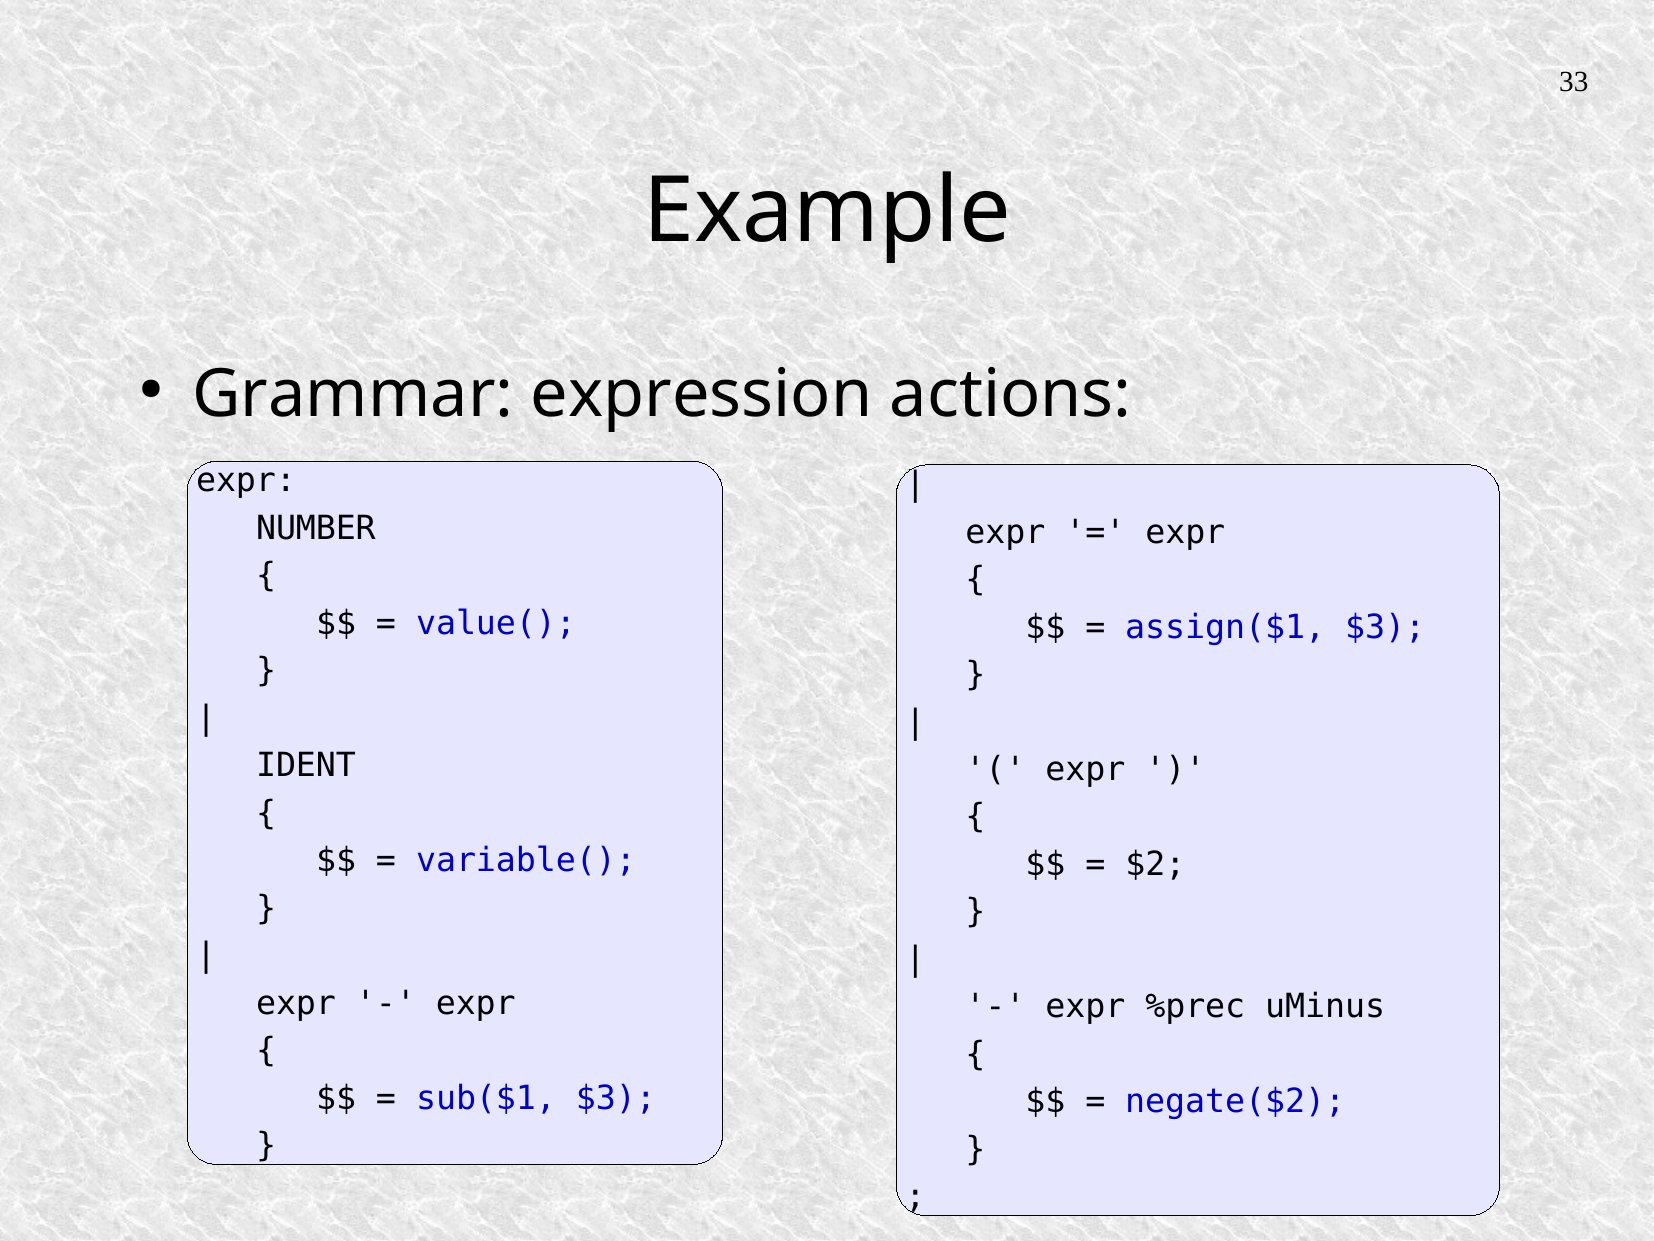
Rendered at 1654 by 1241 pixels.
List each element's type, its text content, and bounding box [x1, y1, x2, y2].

text_box | expr '=' expr { $$ = assign($1, $3); } | '(' expr ')' { $$ = $2; } | '-' expr %prec uMinus { $$ = negate($2); } ; [896, 464, 1500, 1216]
text_box expr: NUMBER { $$ = value(); } | IDENT { $$ = variable(); } | expr '-' expr { $$ = sub($1, $3); } [187, 461, 723, 1165]
title Example [121, 102, 1534, 311]
picture [0, 0, 1654, 1241]
list Grammar: expression actions: [121, 344, 1534, 1127]
